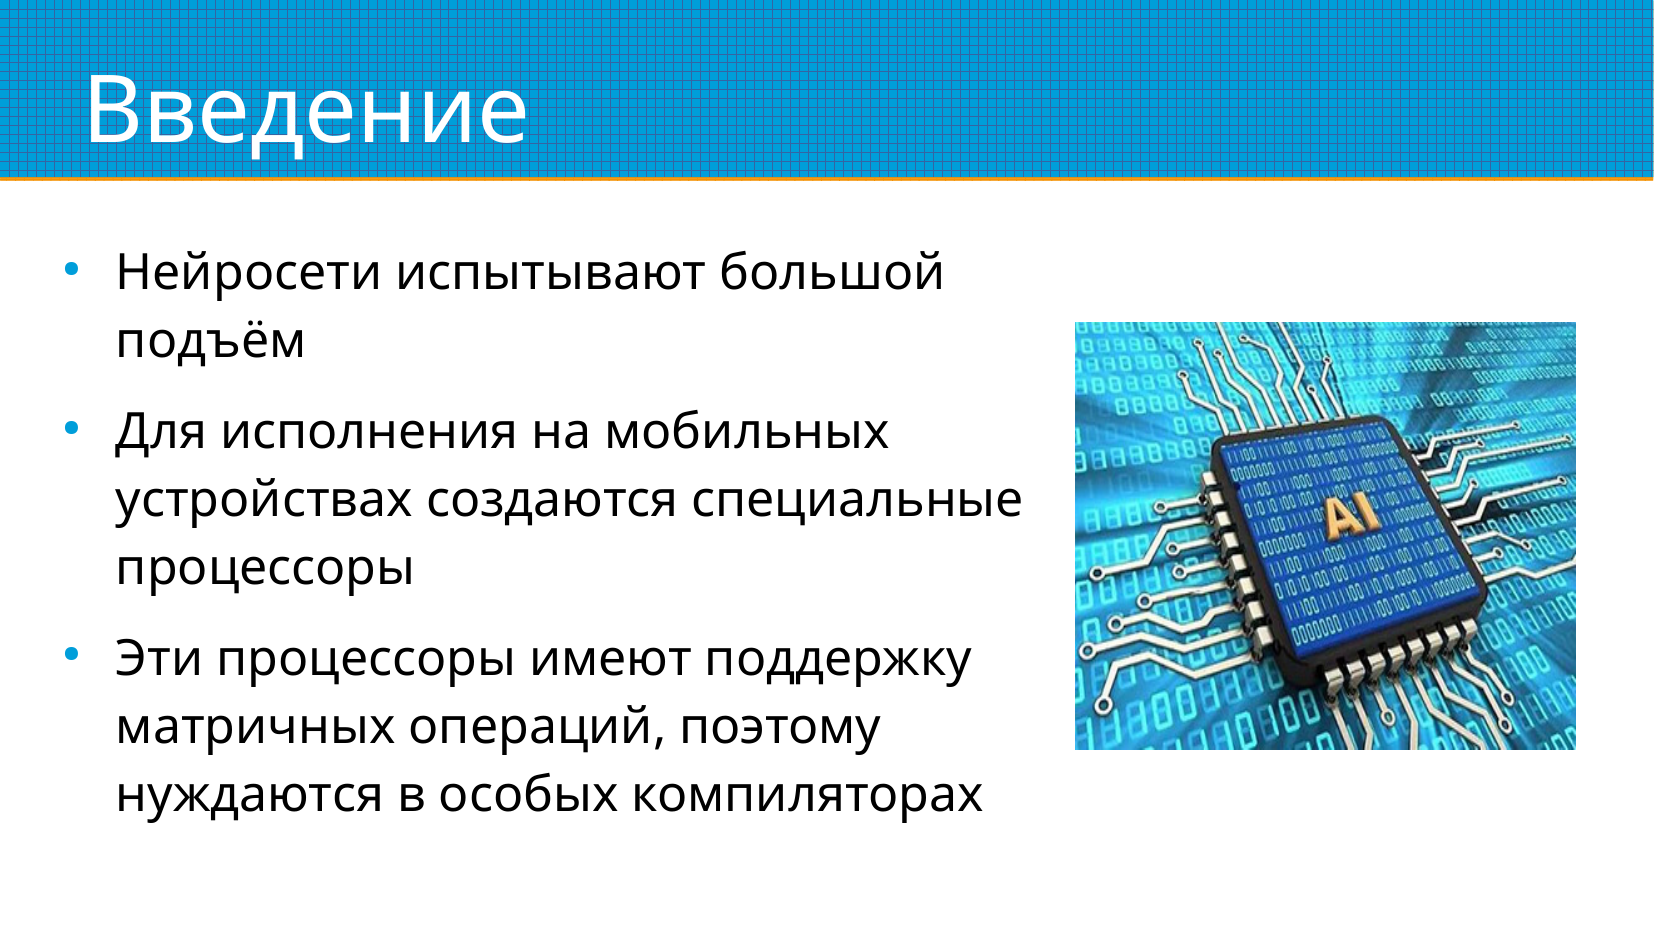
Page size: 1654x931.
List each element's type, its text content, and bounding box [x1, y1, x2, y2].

list Нейросети испытывают большой подъём Для исполнения на мобильных устройствах создаются специальные процессоры Эти процессоры имеют поддержку матричных операций, поэтому нуждаются в особых компиляторах [45, 236, 1051, 863]
picture [1075, 322, 1576, 751]
title Введение [82, 14, 1571, 171]
